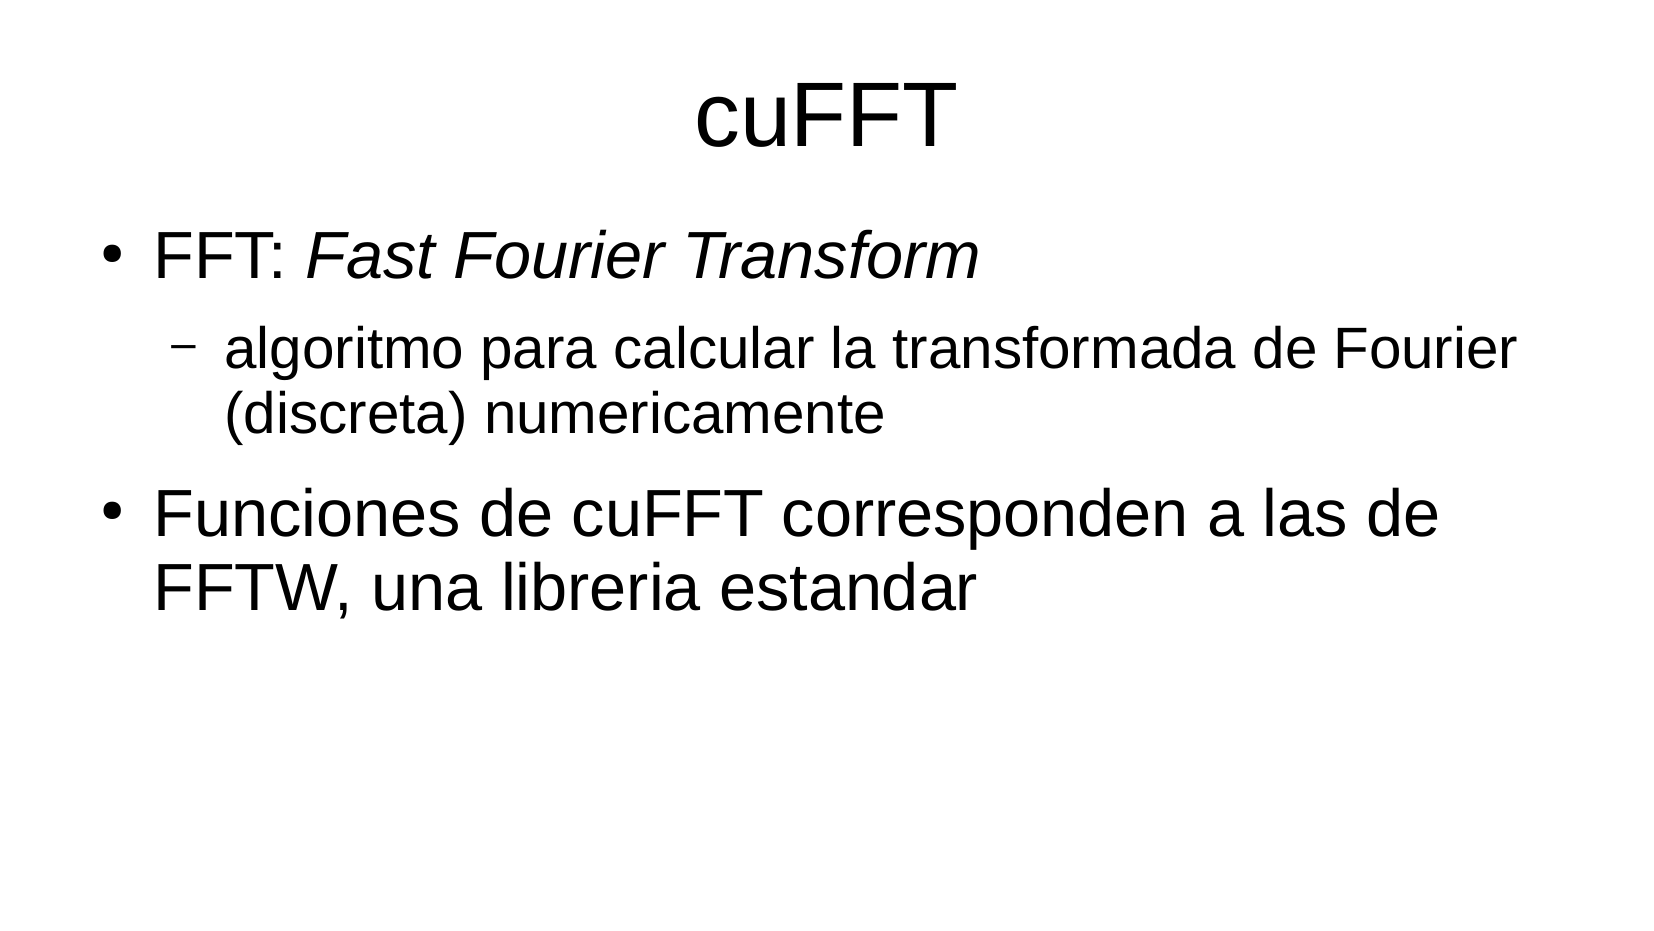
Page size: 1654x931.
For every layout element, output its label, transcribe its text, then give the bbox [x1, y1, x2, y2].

list FFT: Fast Fourier Transform algoritmo para calcular la transformada de Fourier (discreta) numericamente Funciones de cuFFT corresponden a las de FFTW, una libreria estandar [82, 217, 1571, 758]
title cuFFT [82, 37, 1571, 193]
